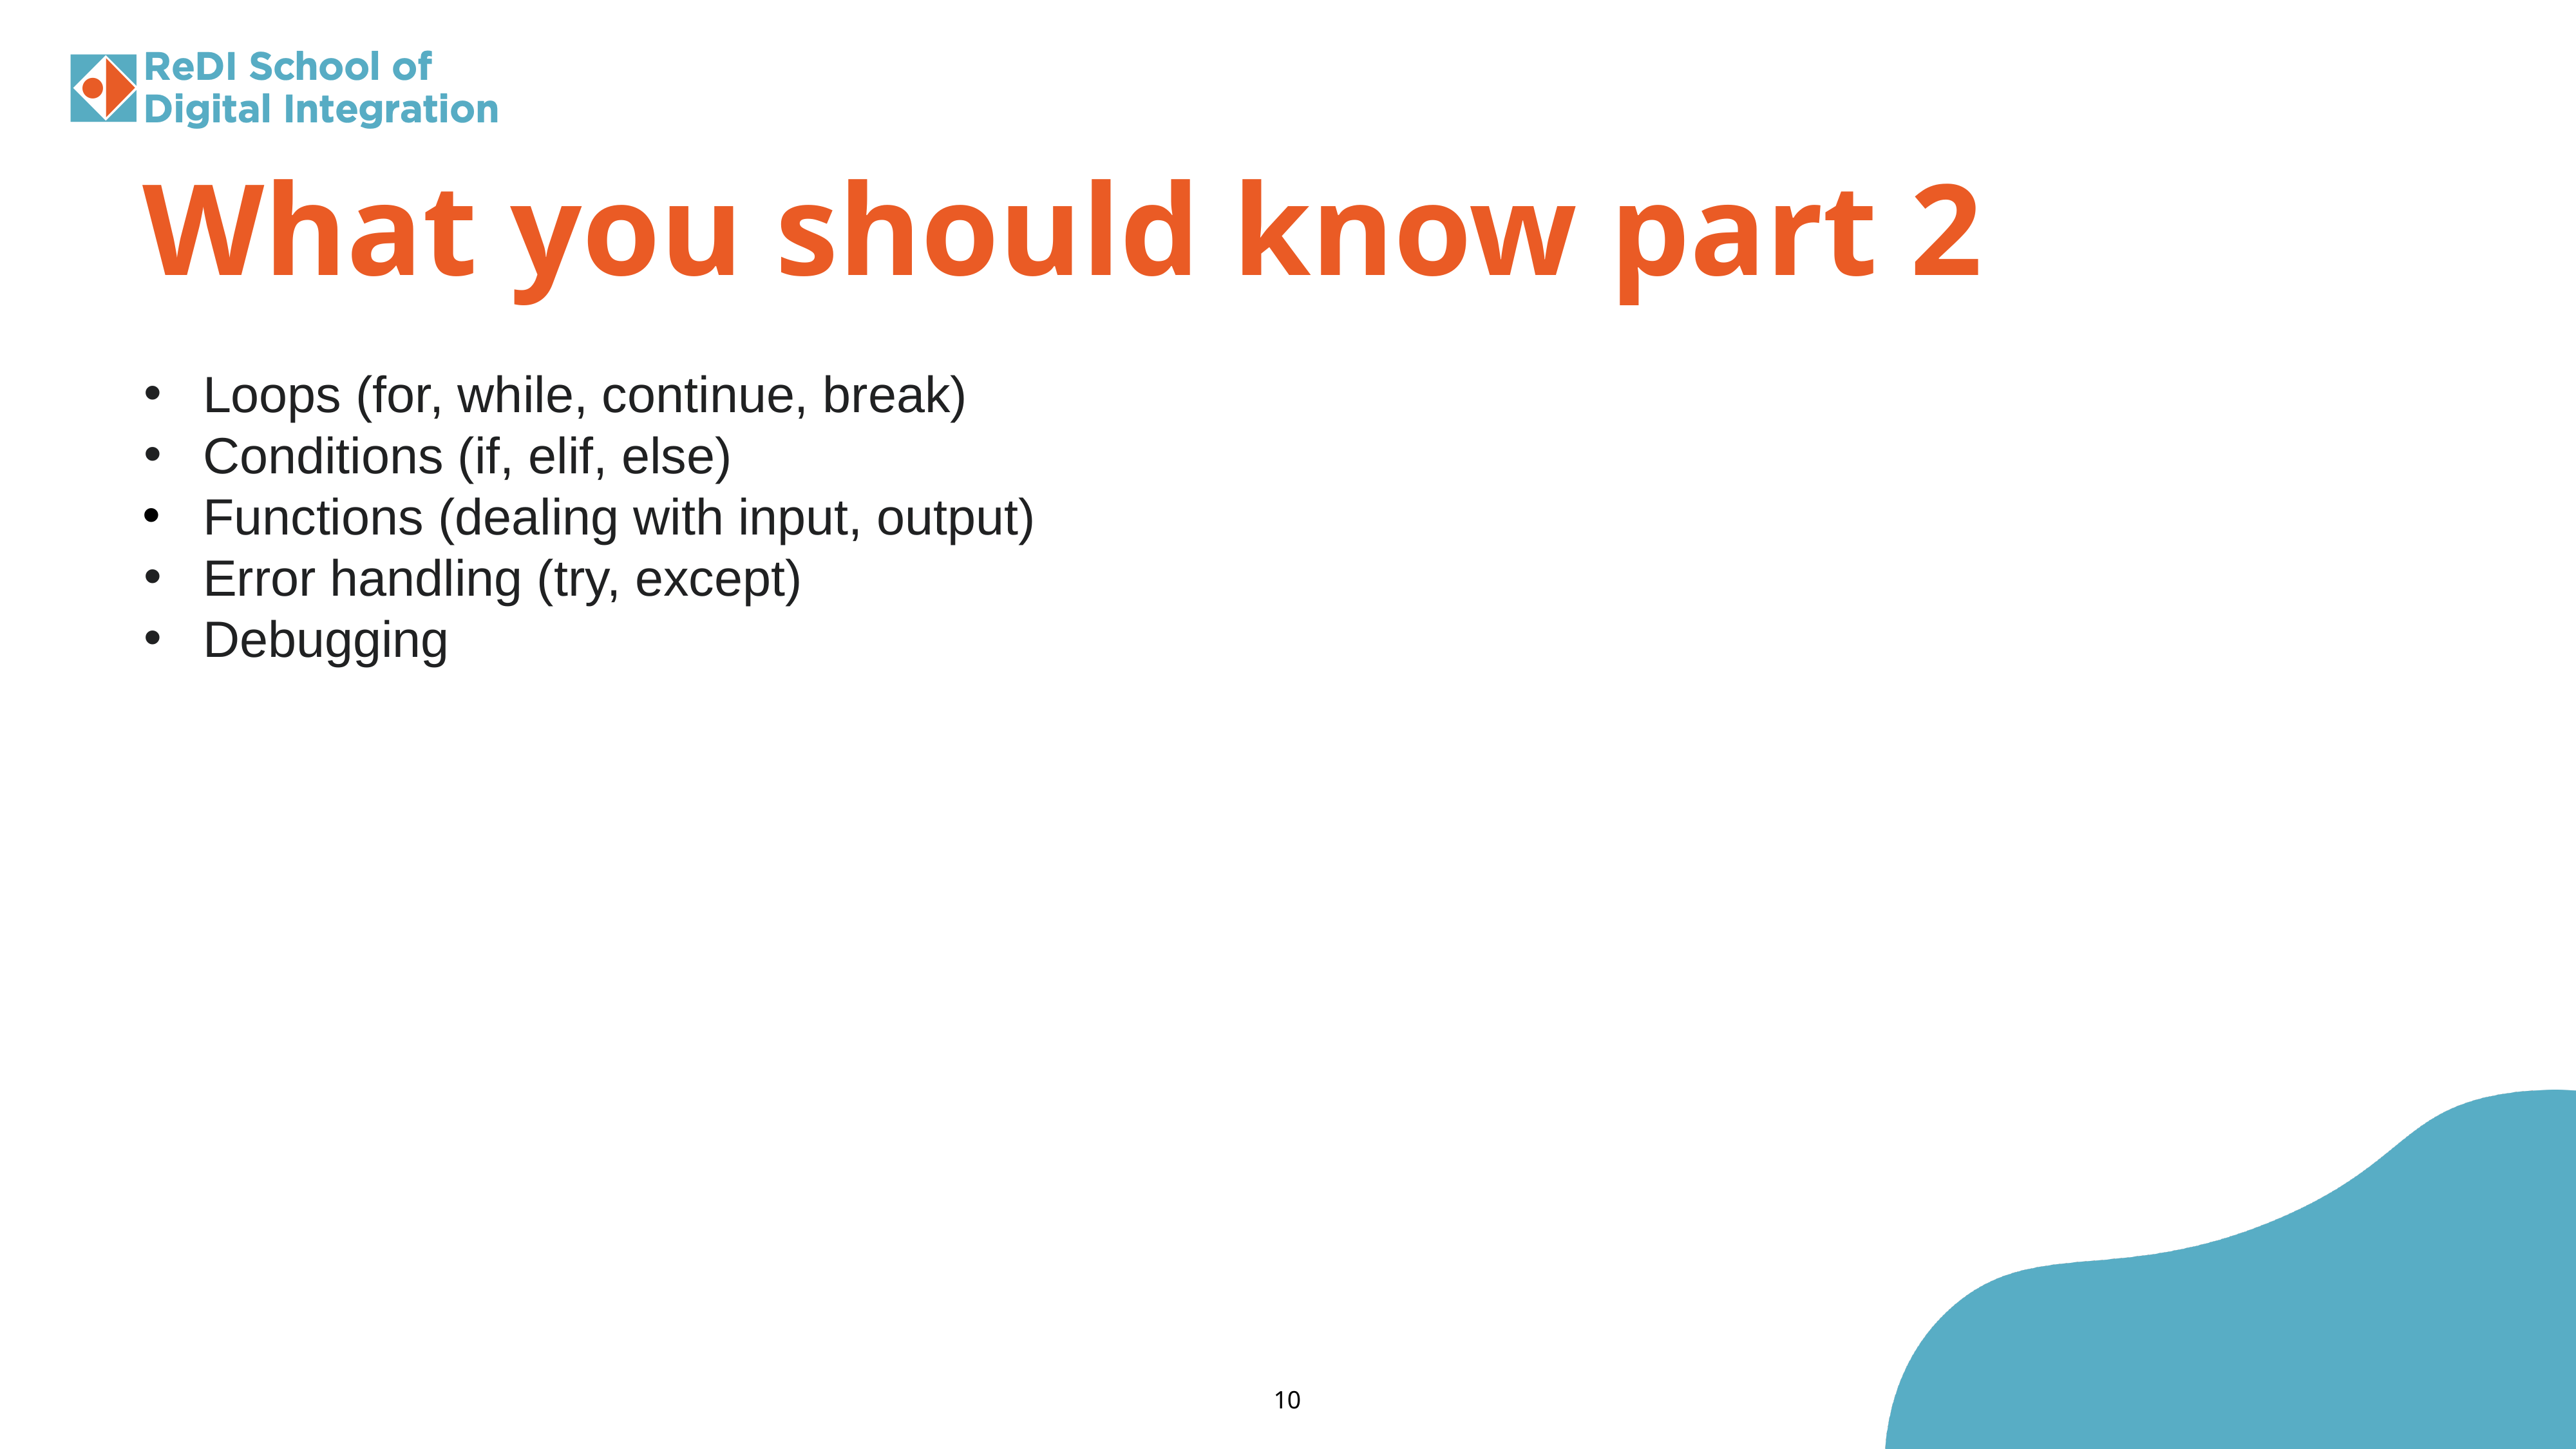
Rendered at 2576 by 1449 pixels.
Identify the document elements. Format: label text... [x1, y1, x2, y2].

picture [1884, 1090, 2576, 1449]
slide_number <number> [1267, 571, 1307, 1423]
picture [66, 46, 499, 129]
text_box Loops (for, while, continue, break) Conditions (if, elif, else) Functions (dealing with input, output) Error handling (try, except) Debugging [133, 352, 2490, 677]
text_box What you should know part 2 [133, 169, 2231, 310]
